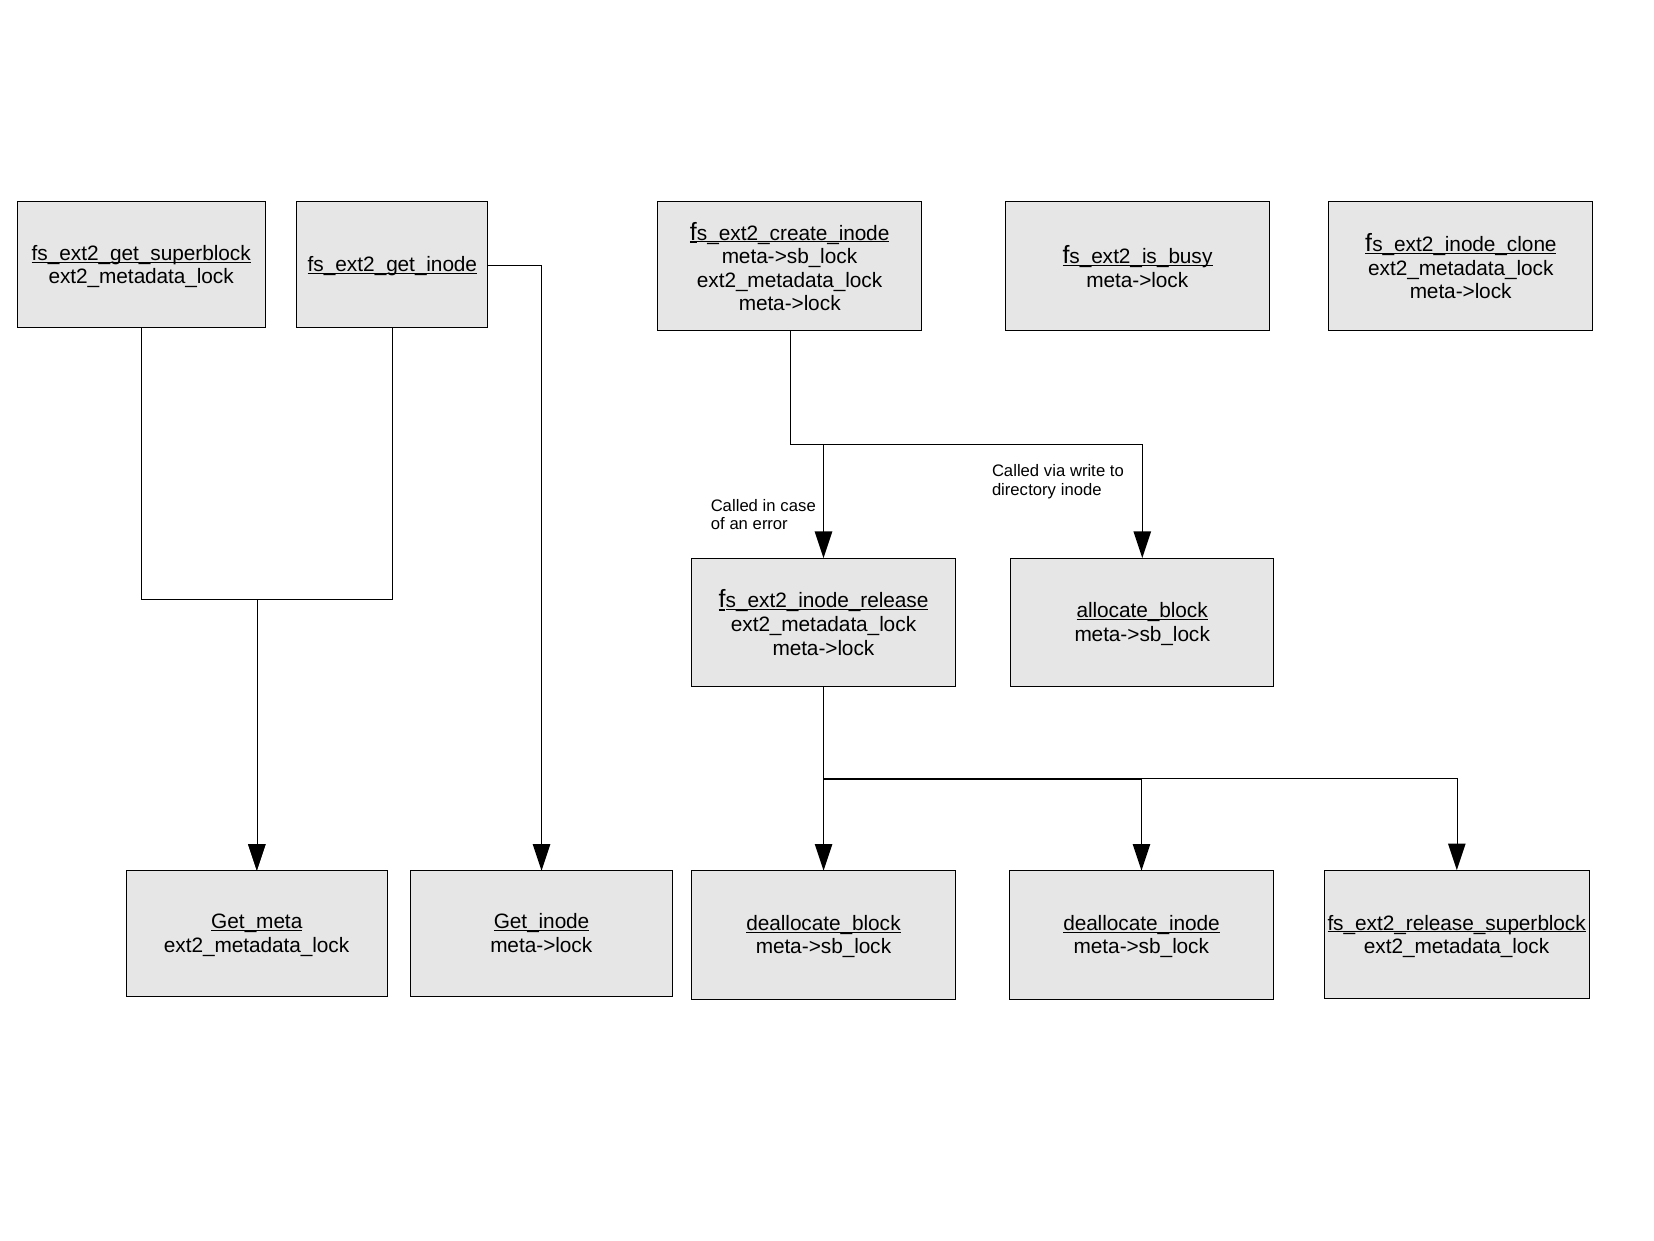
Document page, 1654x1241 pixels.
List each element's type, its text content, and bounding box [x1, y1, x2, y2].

text_box fs_ext2_inode_clone ext2_metadata_lock meta->lock [1328, 201, 1593, 331]
text_box Called in case of an error [696, 488, 837, 589]
text_box Get_inode meta->lock [410, 870, 673, 997]
text_box Get_meta ext2_metadata_lock [126, 870, 388, 997]
text_box fs_ext2_create_inode meta->sb_lock ext2_metadata_lock meta->lock [657, 201, 922, 331]
text_box fs_ext2_get_superblock ext2_metadata_lock [17, 201, 266, 328]
text_box fs_ext2_inode_release ext2_metadata_lock meta->lock [691, 558, 956, 687]
text_box fs_ext2_release_superblock ext2_metadata_lock [1324, 870, 1590, 999]
text_box fs_ext2_get_inode [296, 201, 488, 328]
text_box deallocate_block meta->sb_lock [691, 870, 956, 1000]
text_box Called via write to directory inode [977, 453, 1158, 554]
text_box deallocate_inode meta->sb_lock [1009, 870, 1274, 1000]
text_box allocate_block meta->sb_lock [1010, 558, 1274, 687]
text_box fs_ext2_is_busy meta->lock [1005, 201, 1270, 331]
